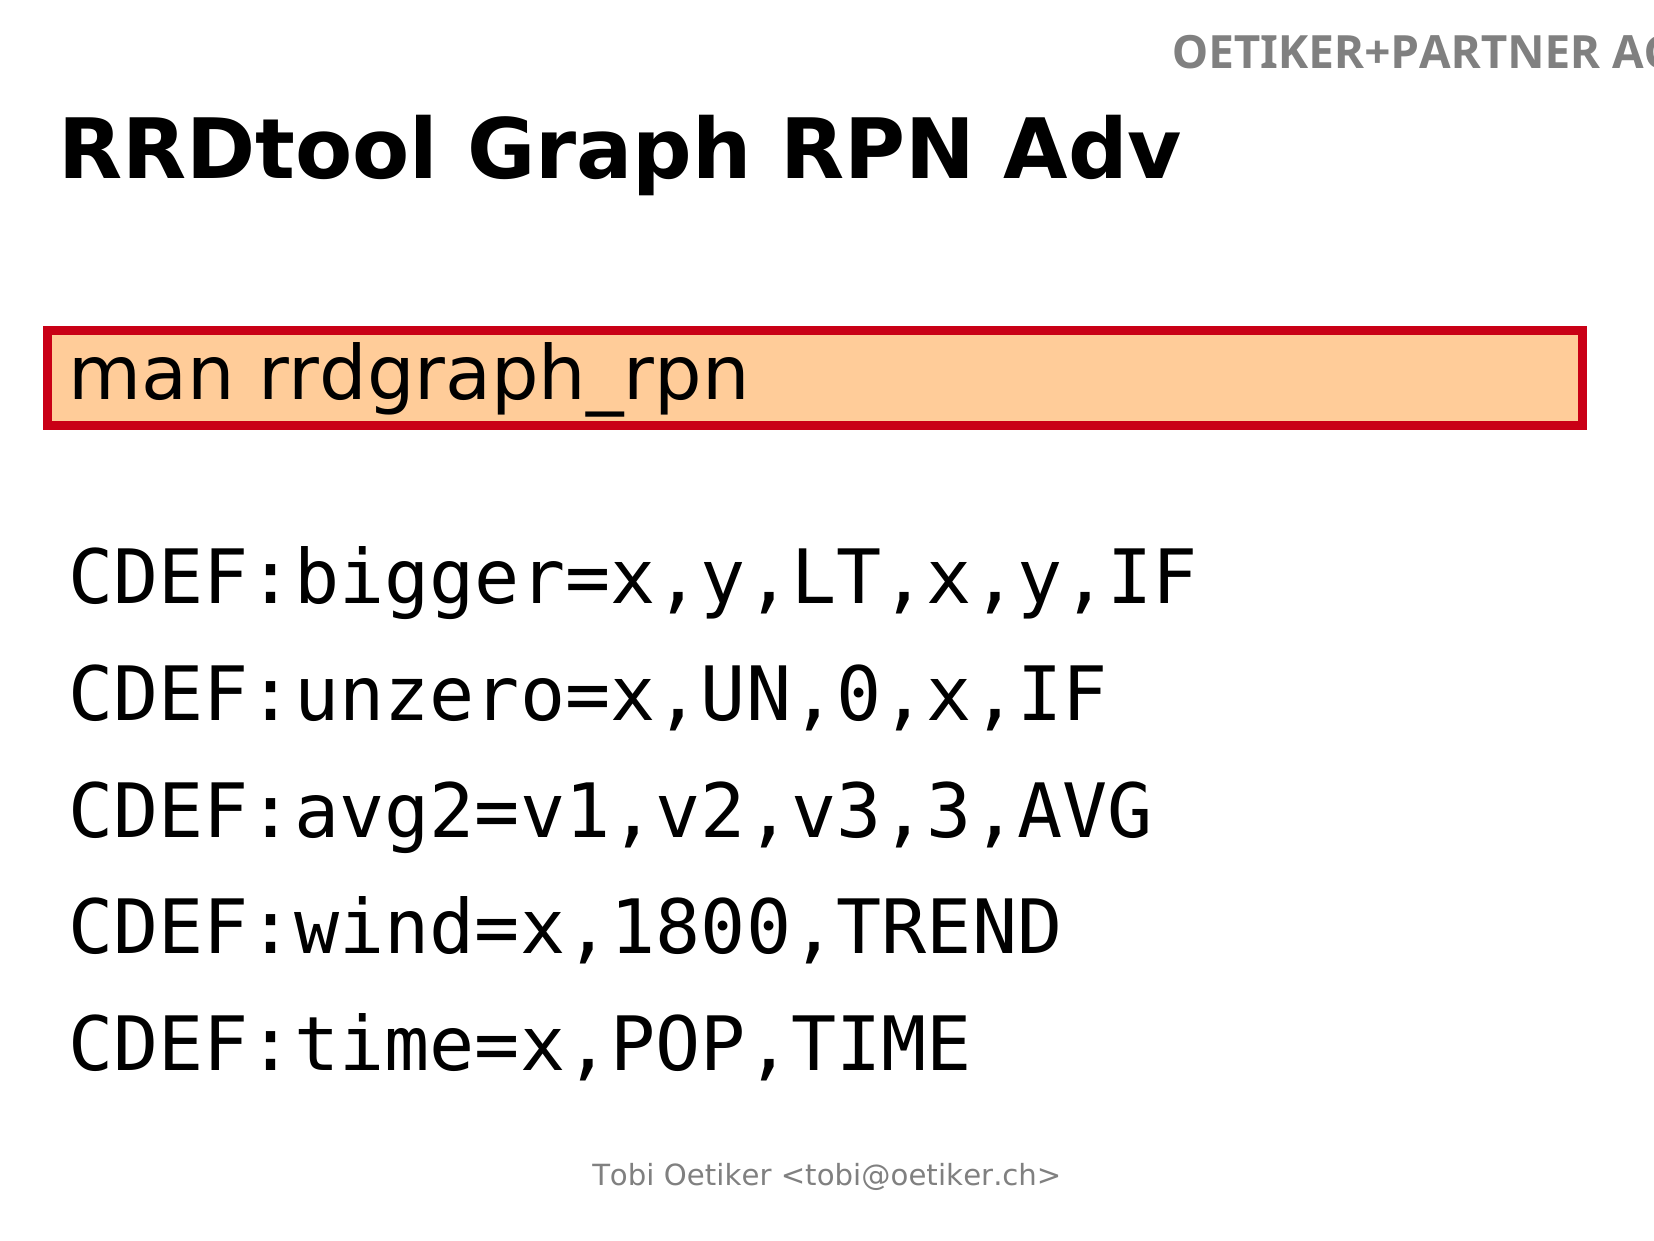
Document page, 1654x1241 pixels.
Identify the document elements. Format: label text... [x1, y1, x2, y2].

title RRDtool Graph RPN Adv [59, 75, 1607, 225]
list man rrdgraph_rpn CDEF:bigger=x,y,LT,x,y,IF CDEF:unzero=x,UN,0,x,IF CDEF:avg2=v1,v2,v3,3,AVG CDEF:wind=x,1800,TREND CDEF:time=x,POP,TIME [50, 329, 1571, 1099]
text_box [1571, 330, 1583, 426]
